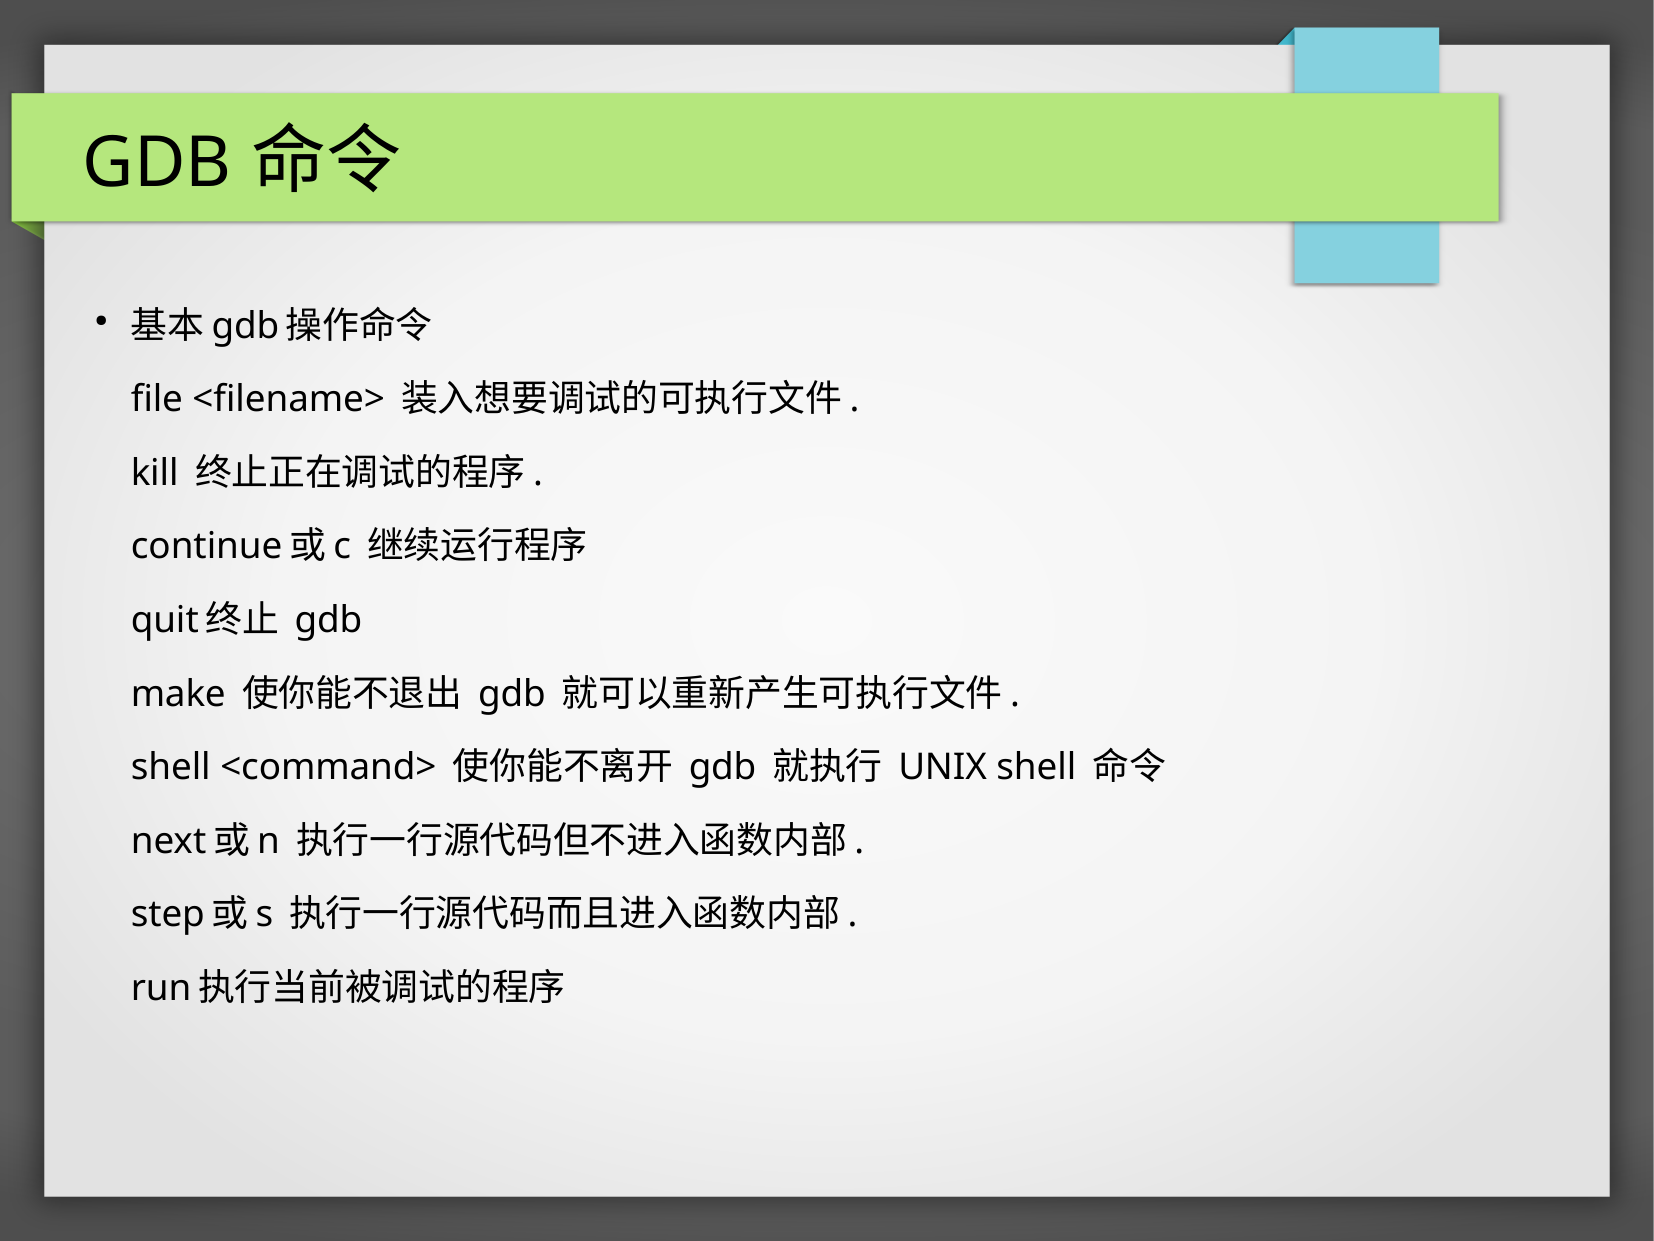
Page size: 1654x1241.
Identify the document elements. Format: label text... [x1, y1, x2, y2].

title GDB命令 [82, 94, 1264, 213]
picture [0, 0, 1654, 1241]
list 基本gdb操作命令 file <filename> 装入想要调试的可执行文件. kill 终止正在调试的程序. continue或c 继续运行程序 quit终止 gdb make 使你能不退出 gdb 就可以重新产生可执行文件. shell <command> 使你能不离开 gdb 就执行 UNIX shell 命令 next或n 执行一行源代码但不进入函数内部. step或s 执行一行源代码而且进入函数内部. run执行当前被调试的程序 [82, 295, 1571, 1015]
